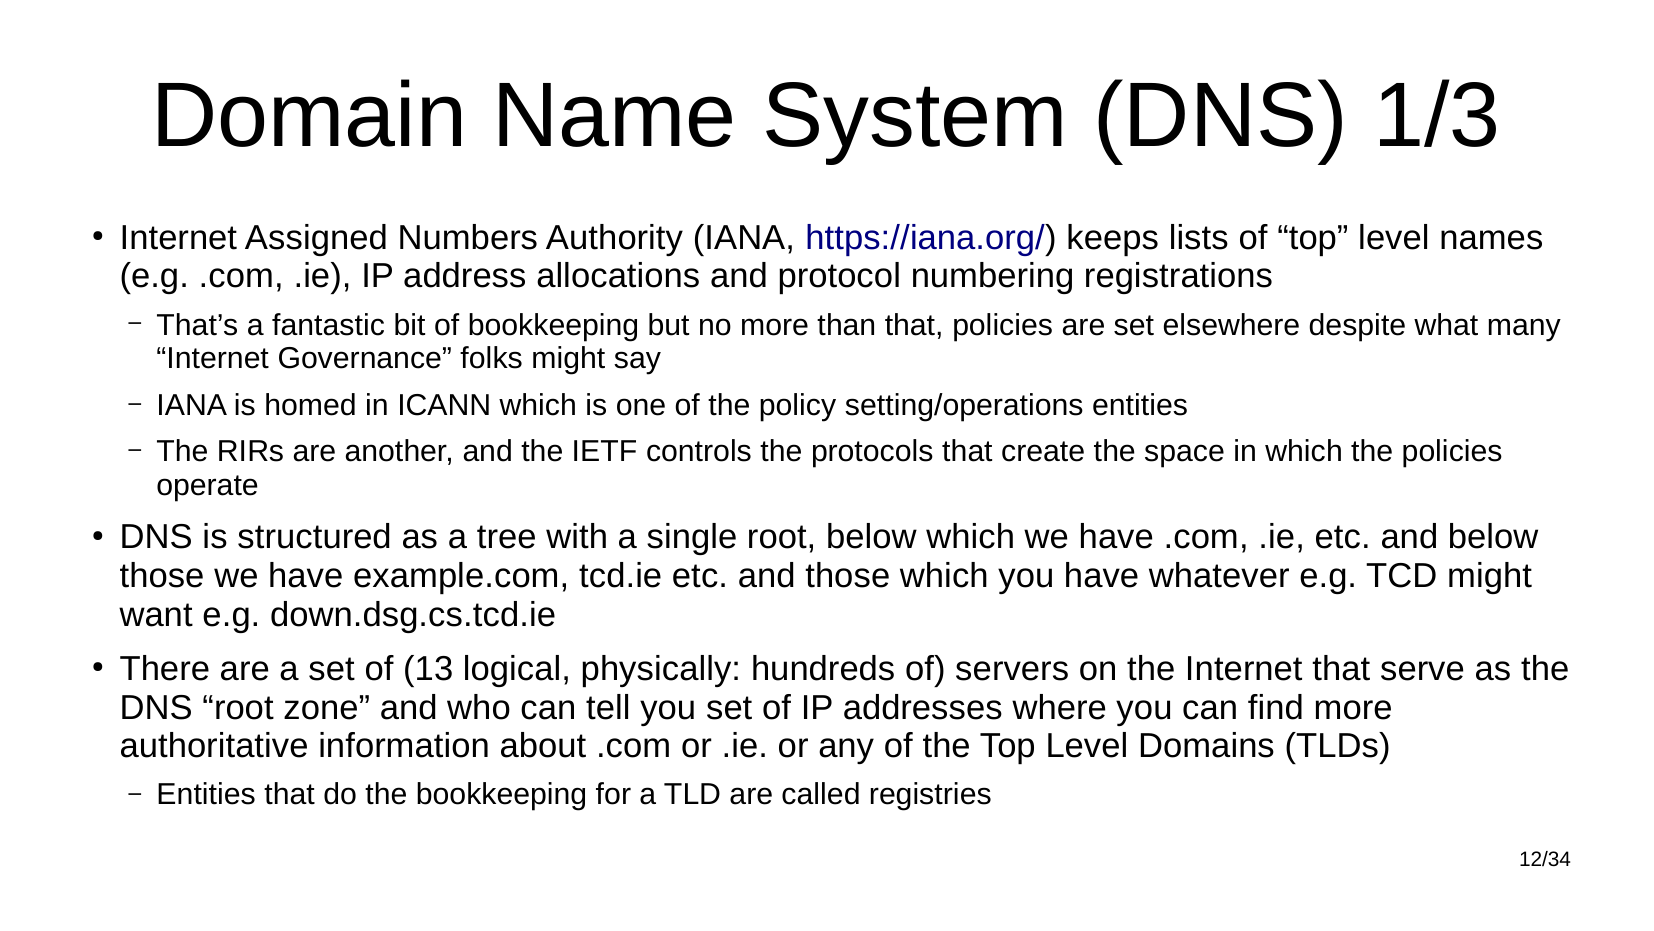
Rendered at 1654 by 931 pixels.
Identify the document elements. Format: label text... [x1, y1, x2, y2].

list Internet Assigned Numbers Authority (IANA, https://iana.org/) keeps lists of “top” level names (e.g. .com, .ie), IP address allocations and protocol numbering registrations That’s a fantastic bit of bookkeeping but no more than that, policies are set elsewhere despite what many “Internet Governance” folks might say IANA is homed in ICANN which is one of the policy setting/operations entities The RIRs are another, and the IETF controls the protocols that create the space in which the policies operate DNS is structured as a tree with a single root, below which we have .com, .ie, etc. and below those we have example.com, tcd.ie etc. and those which you have whatever e.g. TCD might want e.g. down.dsg.cs.tcd.ie There are a set of (13 logical, physically: hundreds of) servers on the Internet that serve as the DNS “root zone” and who can tell you set of IP addresses where you can find more authoritative information about .com or .ie. or any of the Top Level Domains (TLDs) Entities that do the bookkeeping for a TLD are called registries [82, 217, 1576, 827]
title Domain Name System (DNS) 1/3 [82, 37, 1571, 193]
